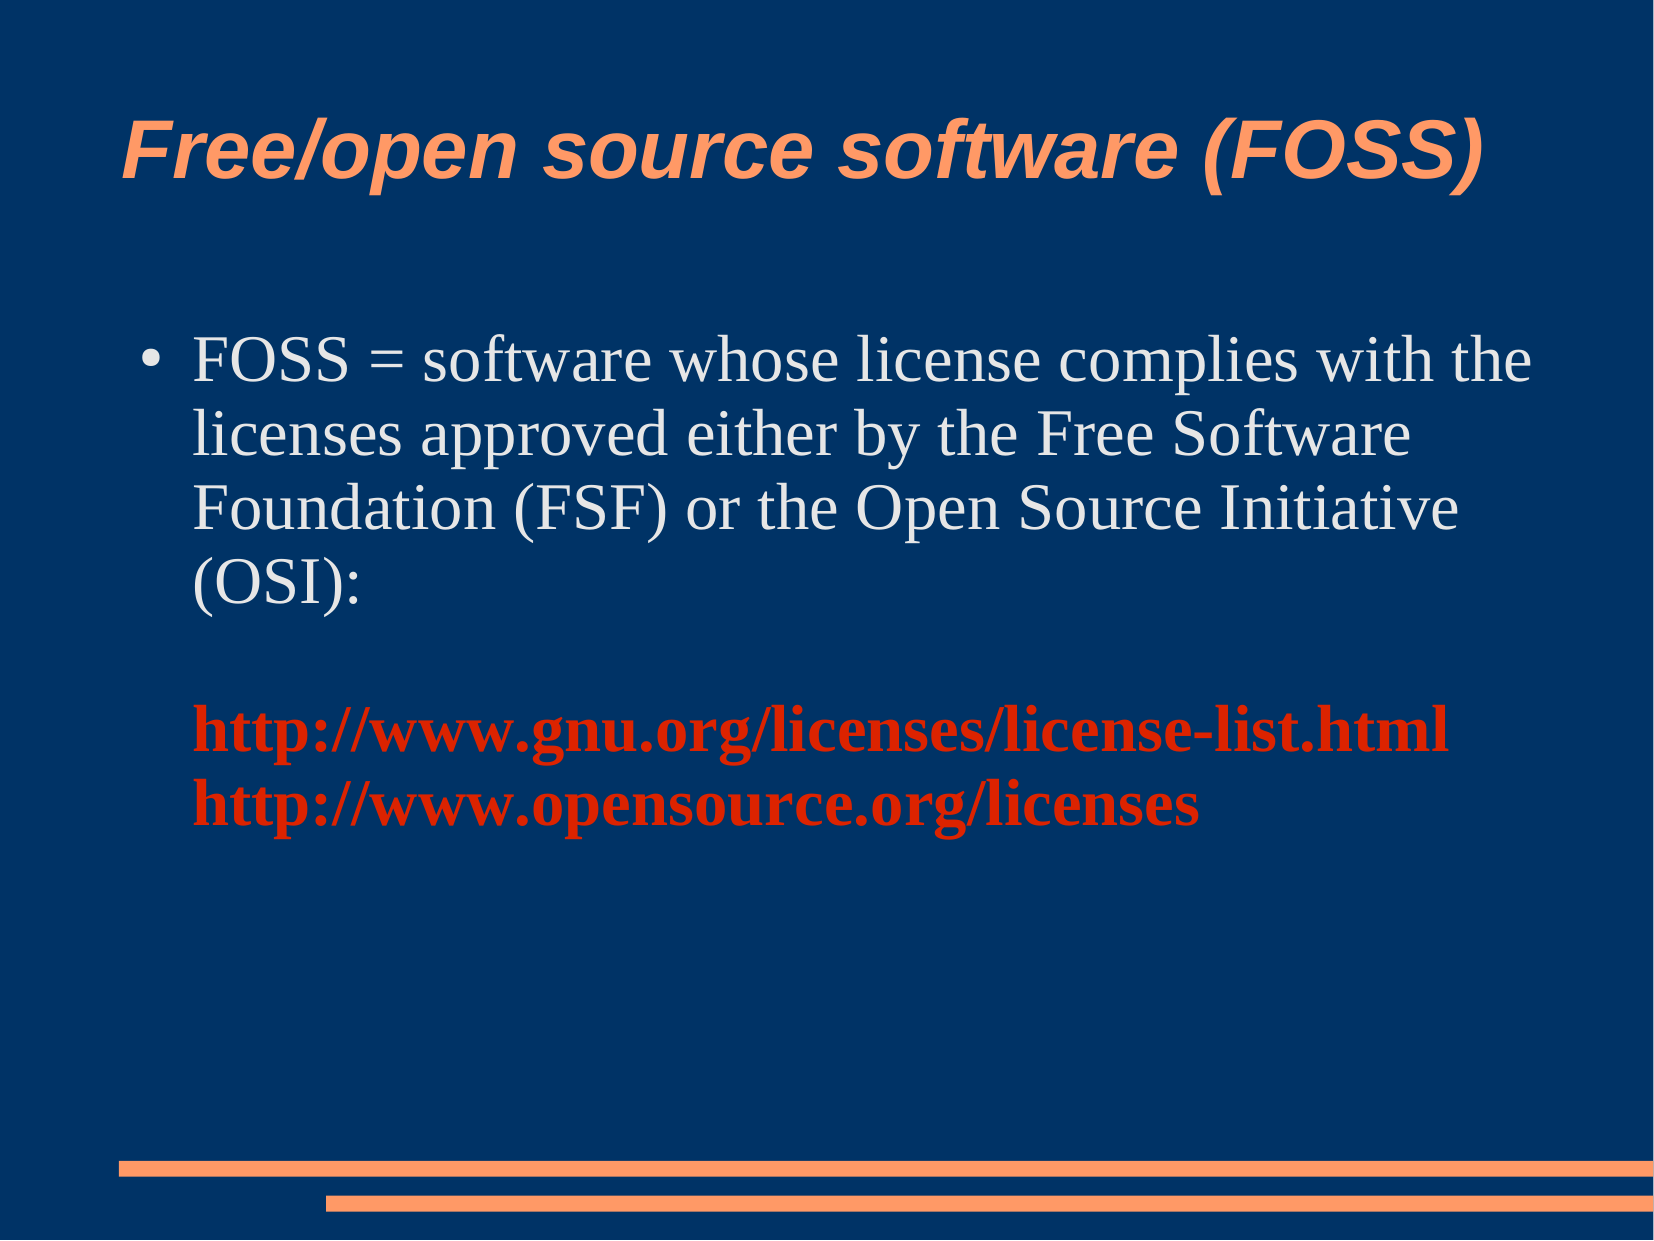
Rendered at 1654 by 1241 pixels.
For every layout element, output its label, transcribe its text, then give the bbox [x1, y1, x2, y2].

title Free/open source software (FOSS) [121, 46, 1534, 254]
list FOSS = software whose license complies with the licenses approved either by the Free Software Foundation (FSF) or the Open Source Initiative (OSI): http://www.gnu.org/licenses/license-list.html http://www.opensource.org/licenses [121, 322, 1561, 1132]
